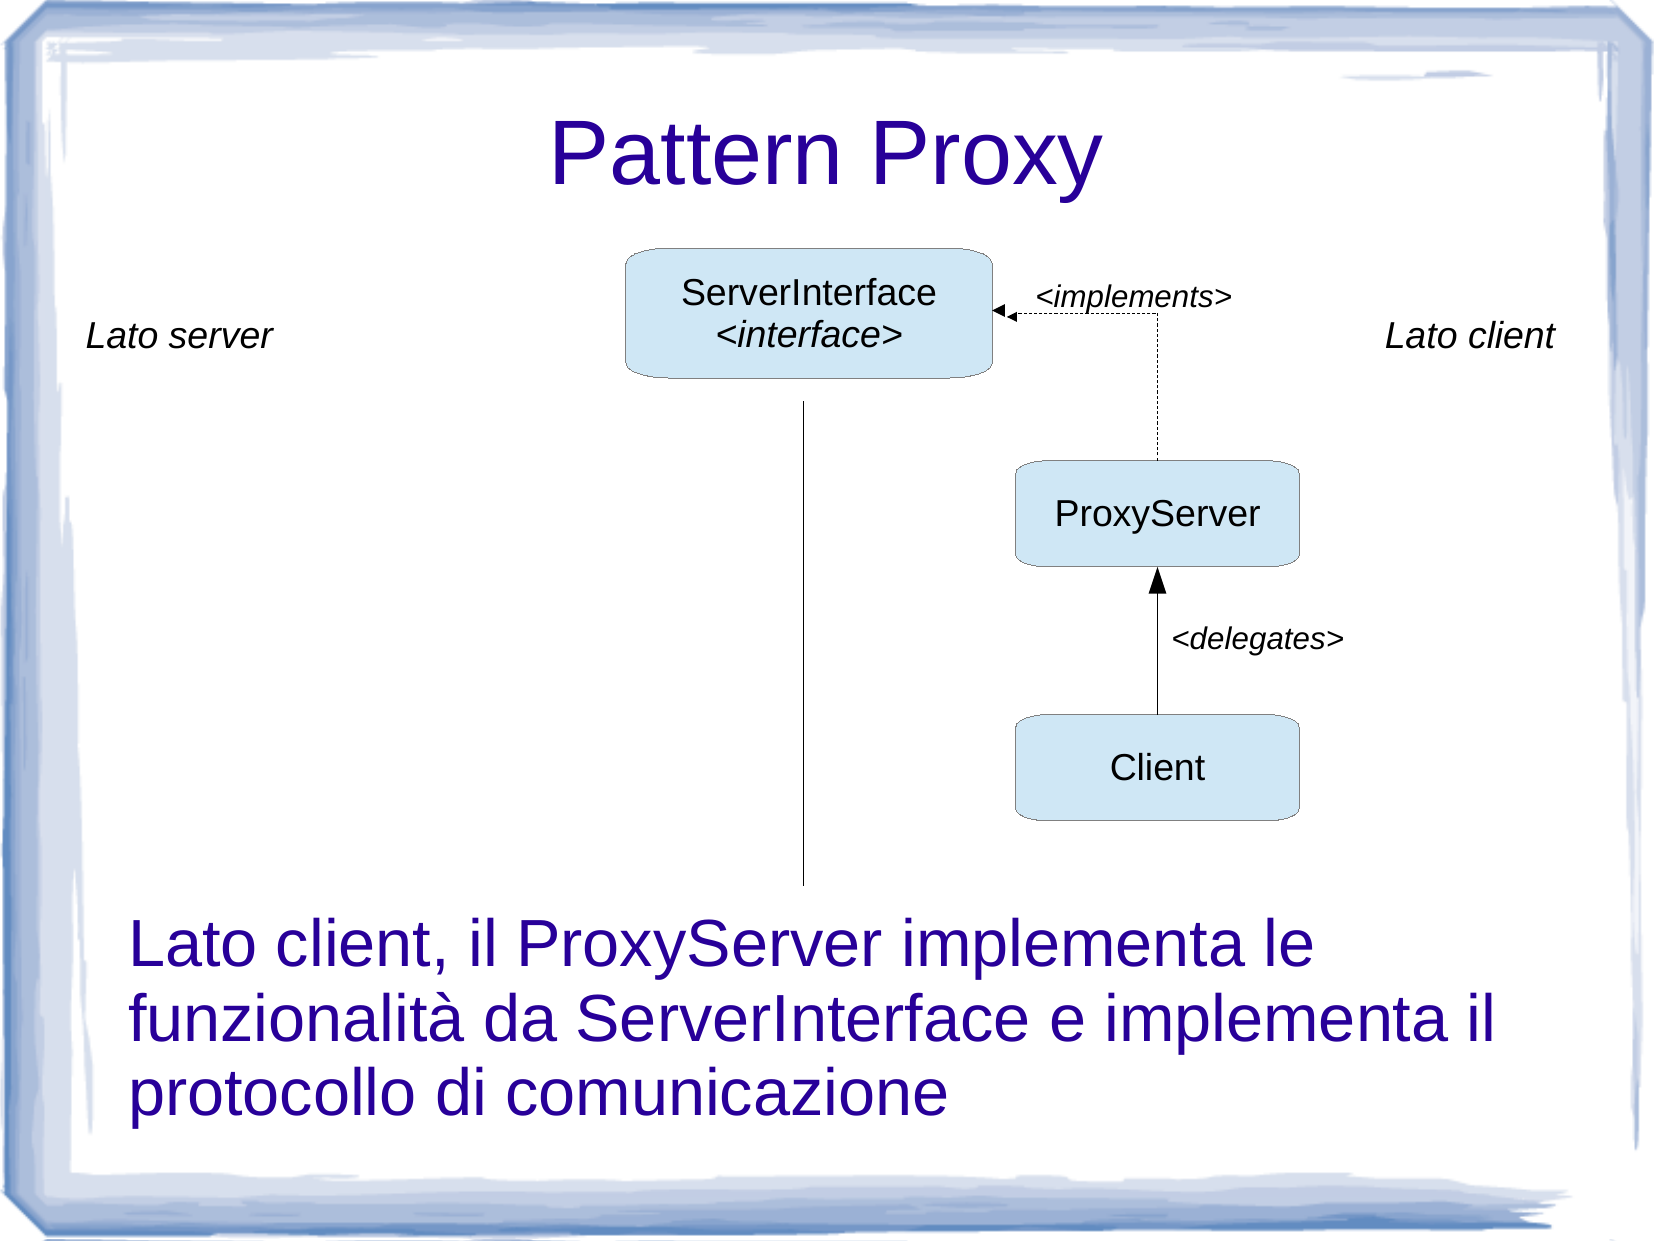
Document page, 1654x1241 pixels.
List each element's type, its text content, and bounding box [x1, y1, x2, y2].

picture [0, 0, 1654, 1241]
text_box ServerInterface <interface> [625, 248, 993, 379]
text_box Lato client [1370, 307, 1630, 364]
text_box Lato server [70, 307, 331, 364]
text_box ProxyServer [1015, 460, 1300, 567]
text_box <implements> [998, 271, 1270, 322]
text_box Client [1015, 714, 1300, 821]
text_box Lato client, il ProxyServer implementa le funzionalità da ServerInterface e implementa il protocollo di comunicazione [113, 898, 1531, 1138]
title Pattern Proxy [82, 49, 1571, 257]
text_box <delegates> [1122, 614, 1394, 664]
